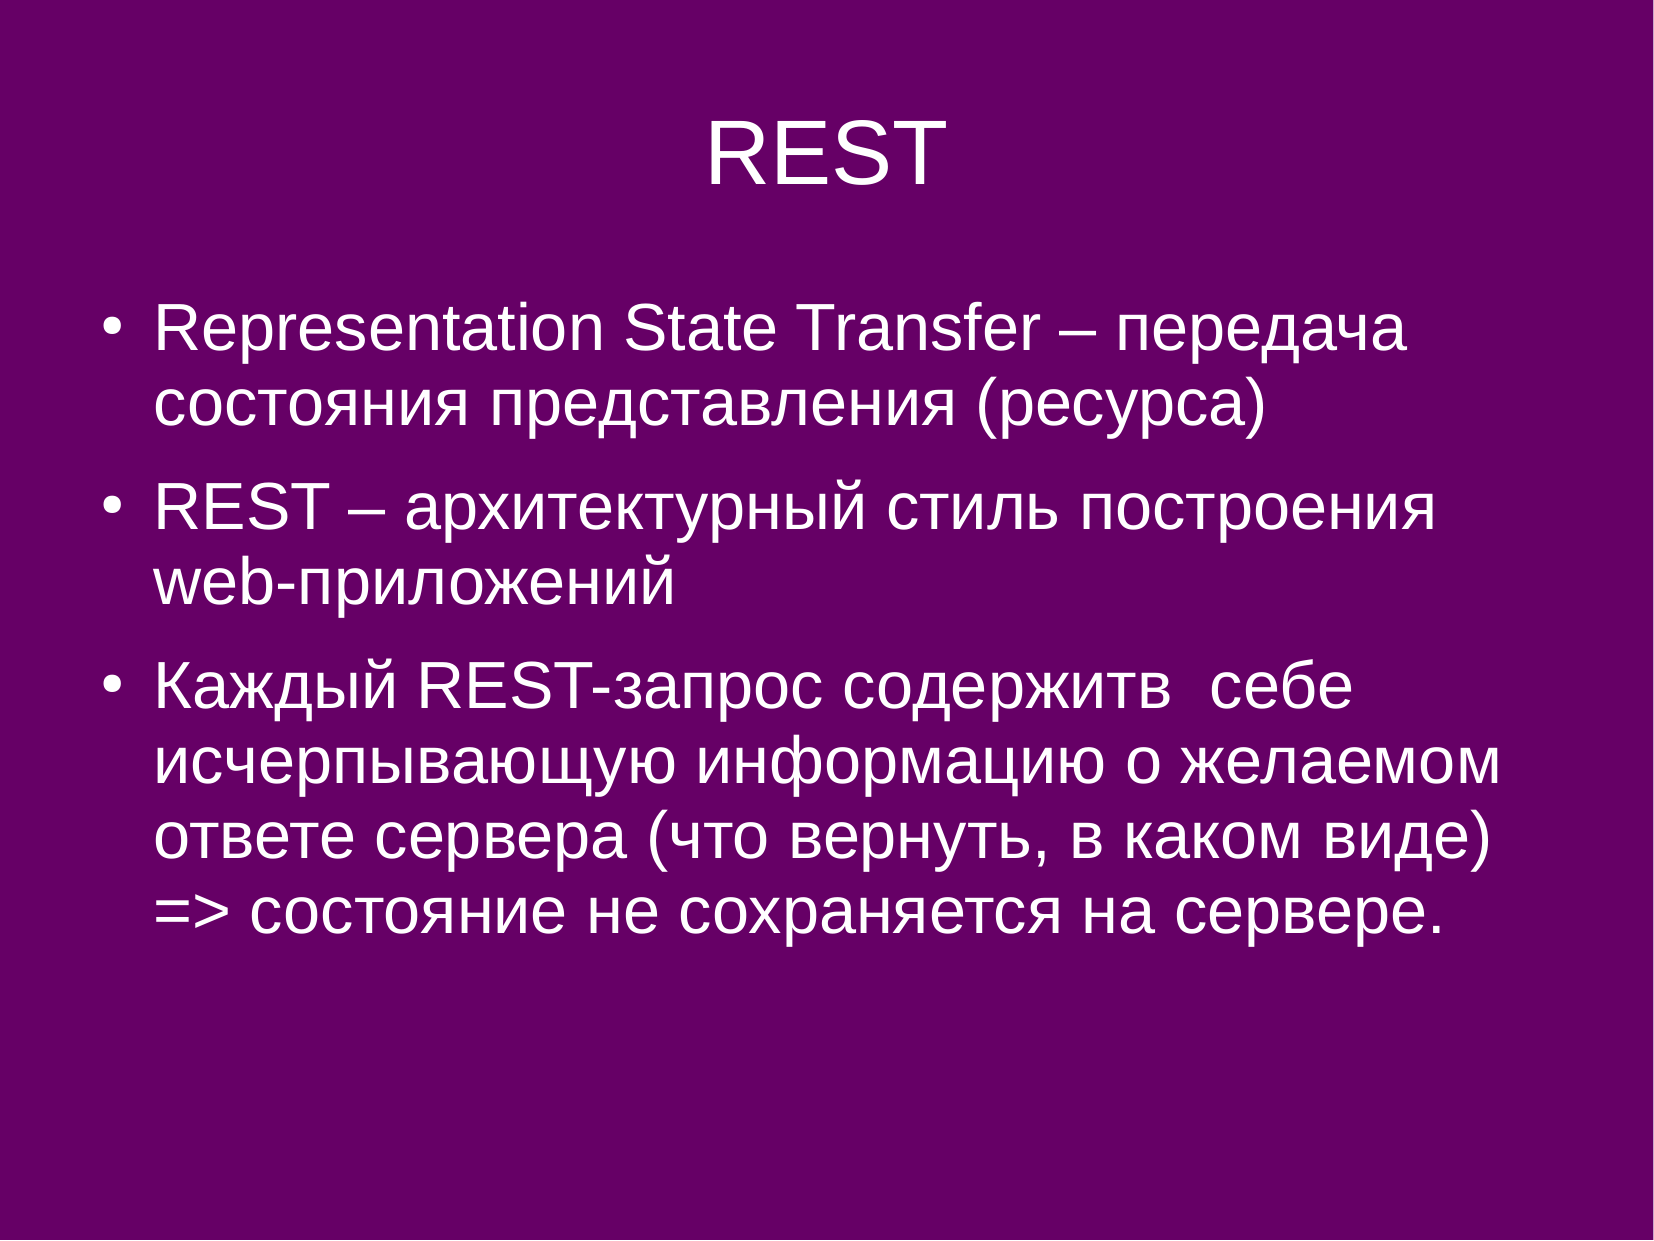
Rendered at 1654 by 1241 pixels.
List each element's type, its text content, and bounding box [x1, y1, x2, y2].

list Representation State Transfer – передача состояния представления (ресурса) REST – архитектурный стиль построения web-приложений Каждый REST-запрос содержитв себе исчерпывающую информацию о желаемом ответе сервера (что вернуть, в каком виде) => состояние не сохраняется на сервере. [82, 290, 1571, 1010]
title REST [82, 49, 1571, 257]
